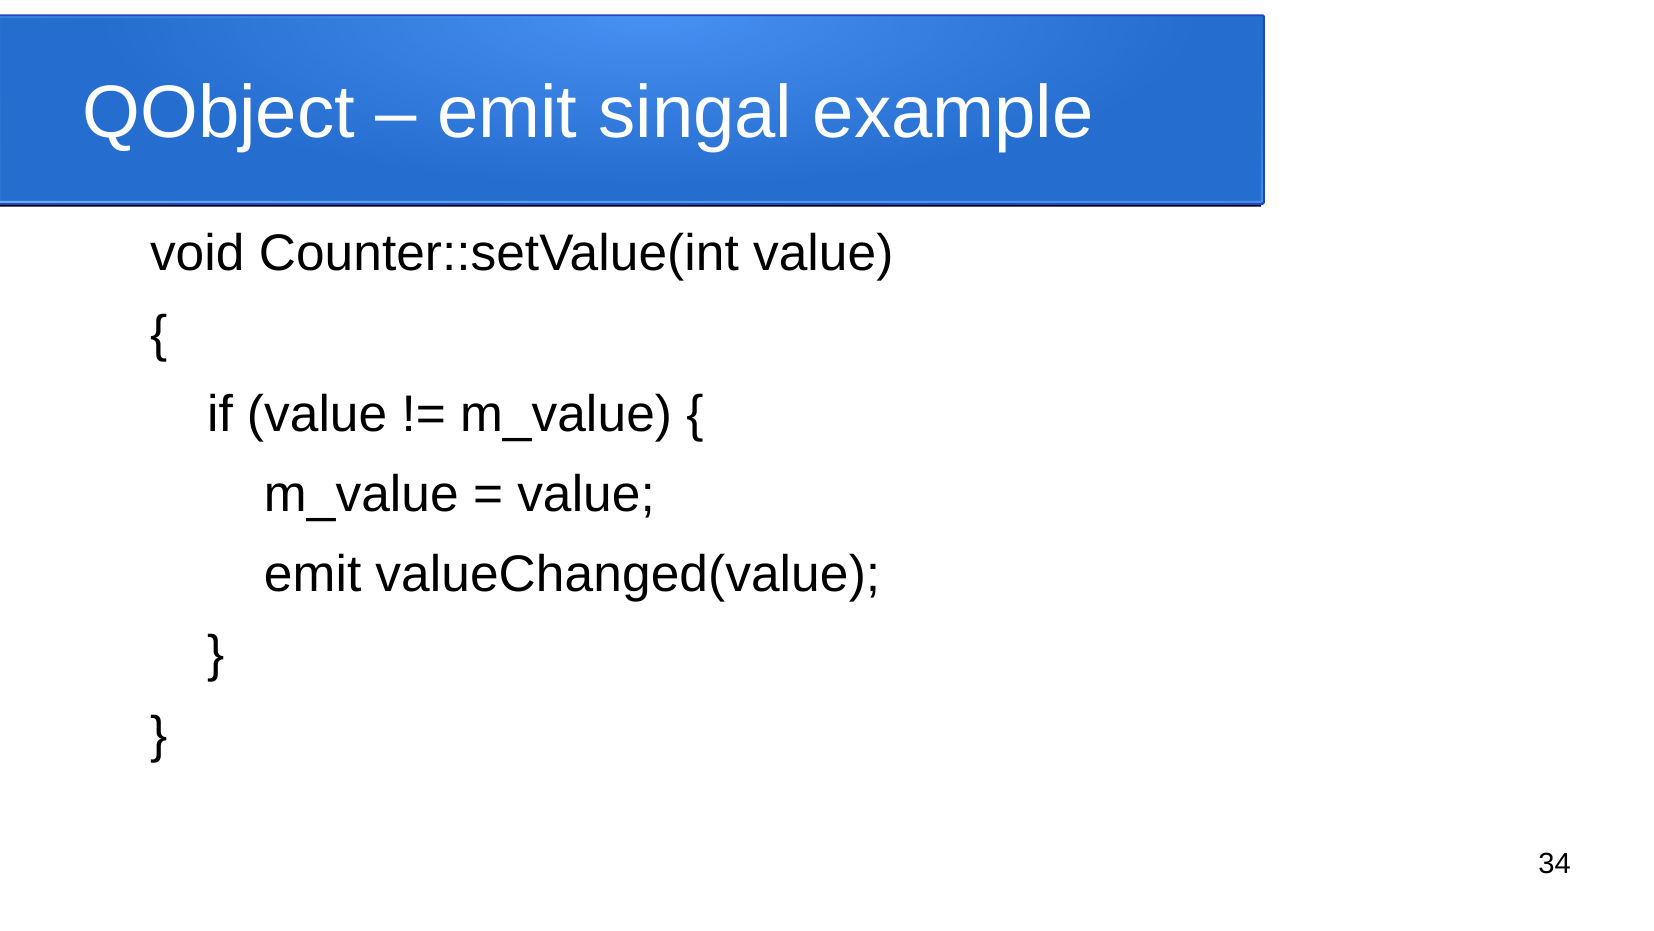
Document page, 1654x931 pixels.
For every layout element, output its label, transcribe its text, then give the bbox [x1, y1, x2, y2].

title QObject – emit singal example [82, 35, 1235, 189]
list void Counter::setValue(int value) { if (value != m_value) { m_value = value; emit valueChanged(value); } } [82, 224, 1571, 764]
